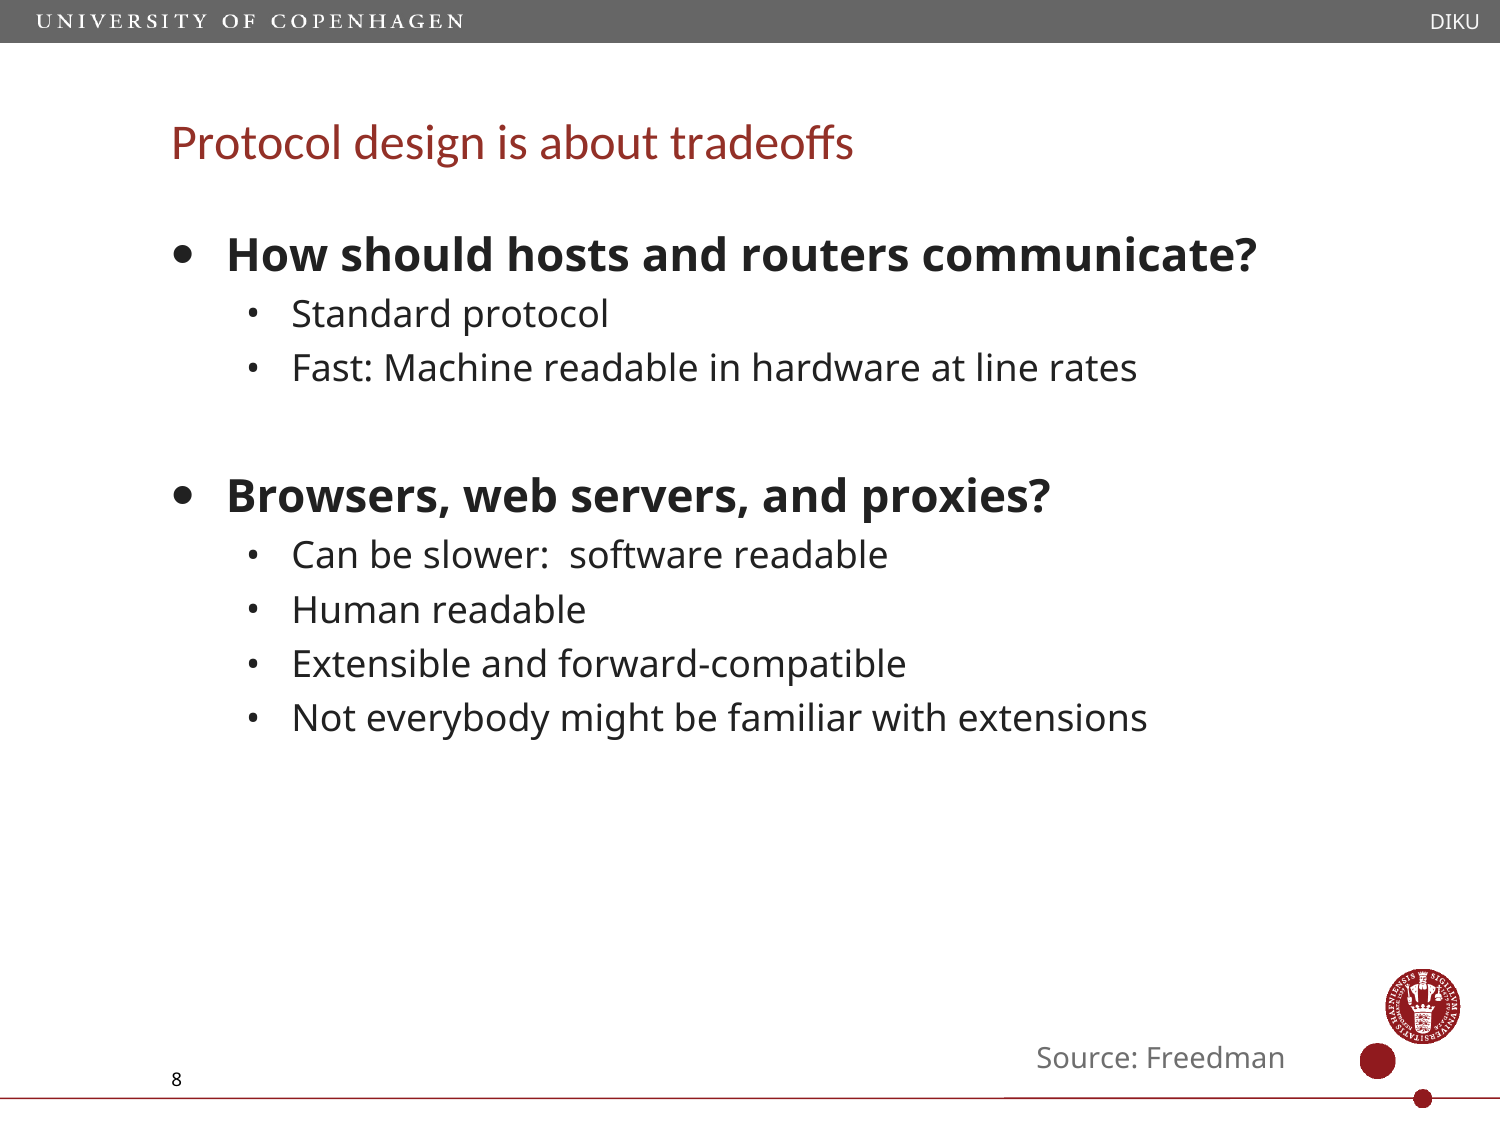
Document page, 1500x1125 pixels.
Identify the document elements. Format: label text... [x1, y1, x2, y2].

text_box DIKU [469, 0, 1495, 43]
text_box How should hosts and routers communicate? Standard protocol Fast: Machine readable in hardware at line rates Browsers, web servers, and proxies? Can be slower: software readable Human readable Extensible and forward-compatible Not everybody might be familiar with extensions [171, 225, 1329, 900]
text_box Protocol design is about tradeoffs [171, 75, 1329, 171]
picture [0, 910, 1500, 1122]
text_box <number> [171, 1067, 522, 1092]
text_box Source: Freedman [1021, 1031, 1341, 1083]
